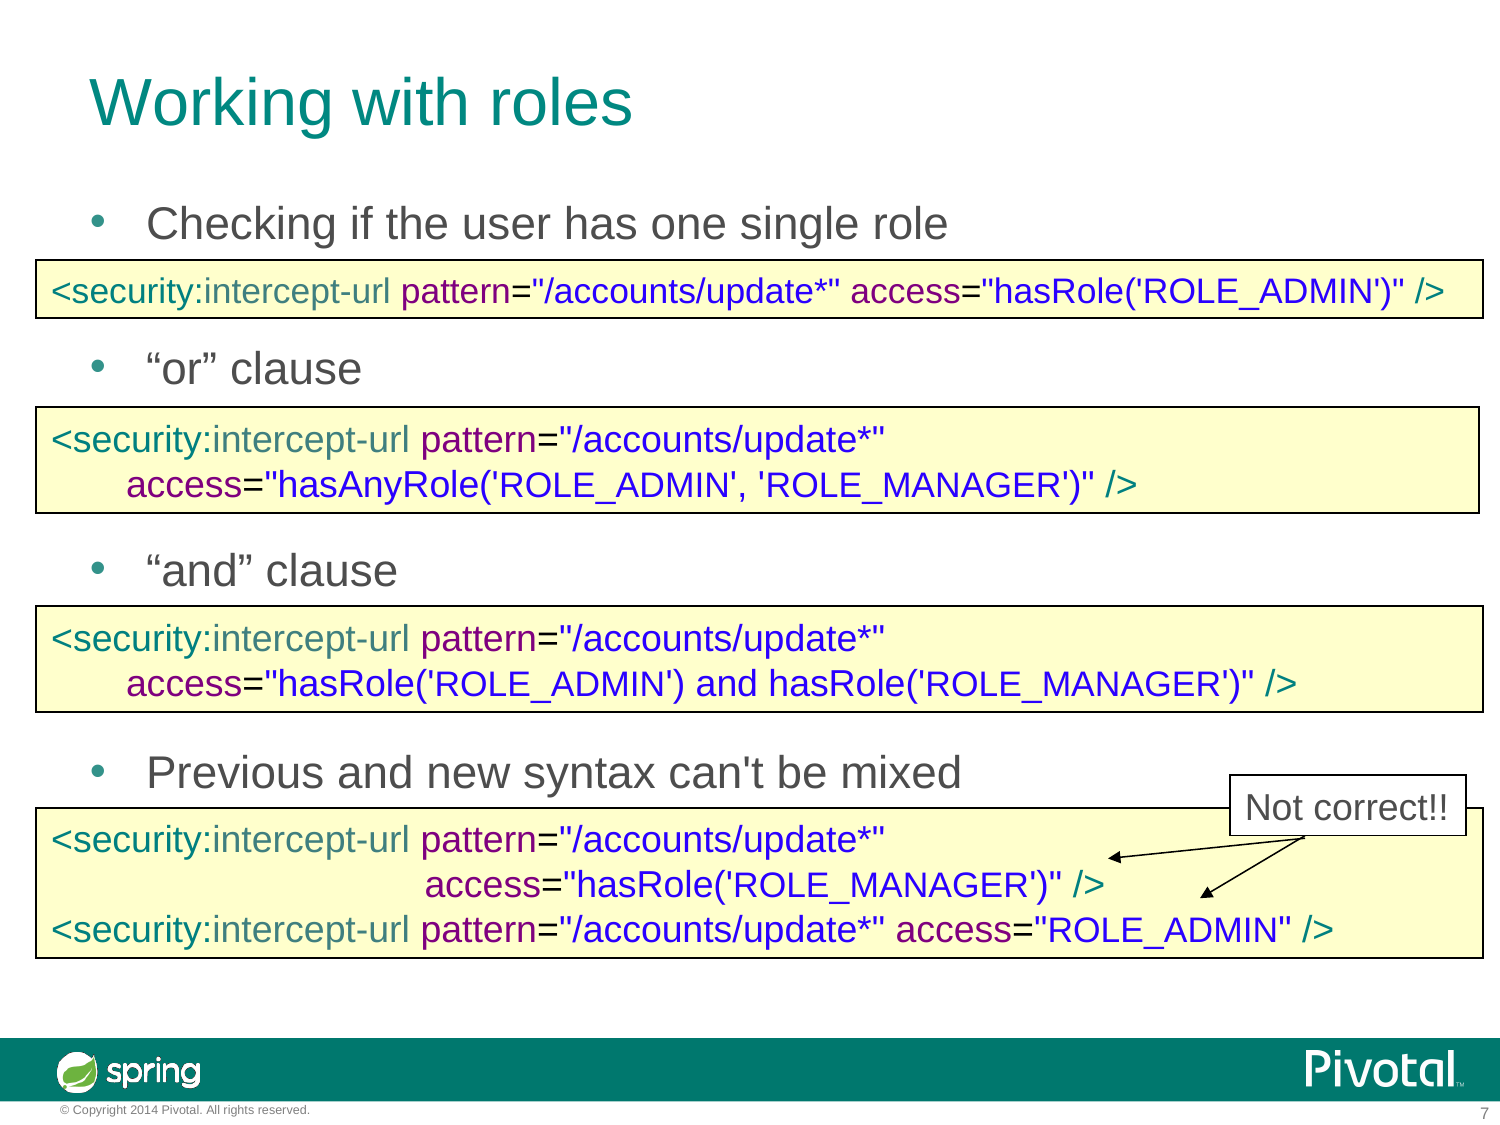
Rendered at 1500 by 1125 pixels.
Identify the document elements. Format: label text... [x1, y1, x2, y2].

list Checking if the user has one single role “or” clause “and” clause Previous and new syntax can't be mixed [75, 185, 1426, 260]
picture [1306, 1050, 1464, 1087]
text_box <security:intercept-url pattern="/accounts/update*" access="hasRole('ROLE_ADMIN')" /> [36, 260, 1484, 319]
title Working with roles [75, 45, 1426, 154]
text_box <security:intercept-url pattern="/accounts/update*" access="hasRole('ROLE_ADMIN') and hasRole('ROLE_MANAGER')" /> [36, 606, 1484, 712]
list Checking if the user has one single role “or” clause “and” clause Previous and new syntax can't be mixed [75, 712, 1426, 807]
text_box <security:intercept-url pattern="/accounts/update*" access="hasAnyRole('ROLE_ADMIN', 'ROLE_MANAGER')" /> [36, 407, 1480, 513]
picture [32, 1041, 210, 1103]
text_box <security:intercept-url pattern="/accounts/update*" access="hasRole('ROLE_MANAGER')" /> <security:intercept-url pattern="/accounts/update*" access="ROLE_ADMIN" /> [36, 807, 1484, 959]
text_box Not correct!! [1229, 775, 1467, 836]
list Checking if the user has one single role “or” clause “and” clause Previous and new syntax can't be mixed [75, 513, 1426, 606]
list Checking if the user has one single role “or” clause “and” clause Previous and new syntax can't be mixed [75, 319, 1426, 407]
